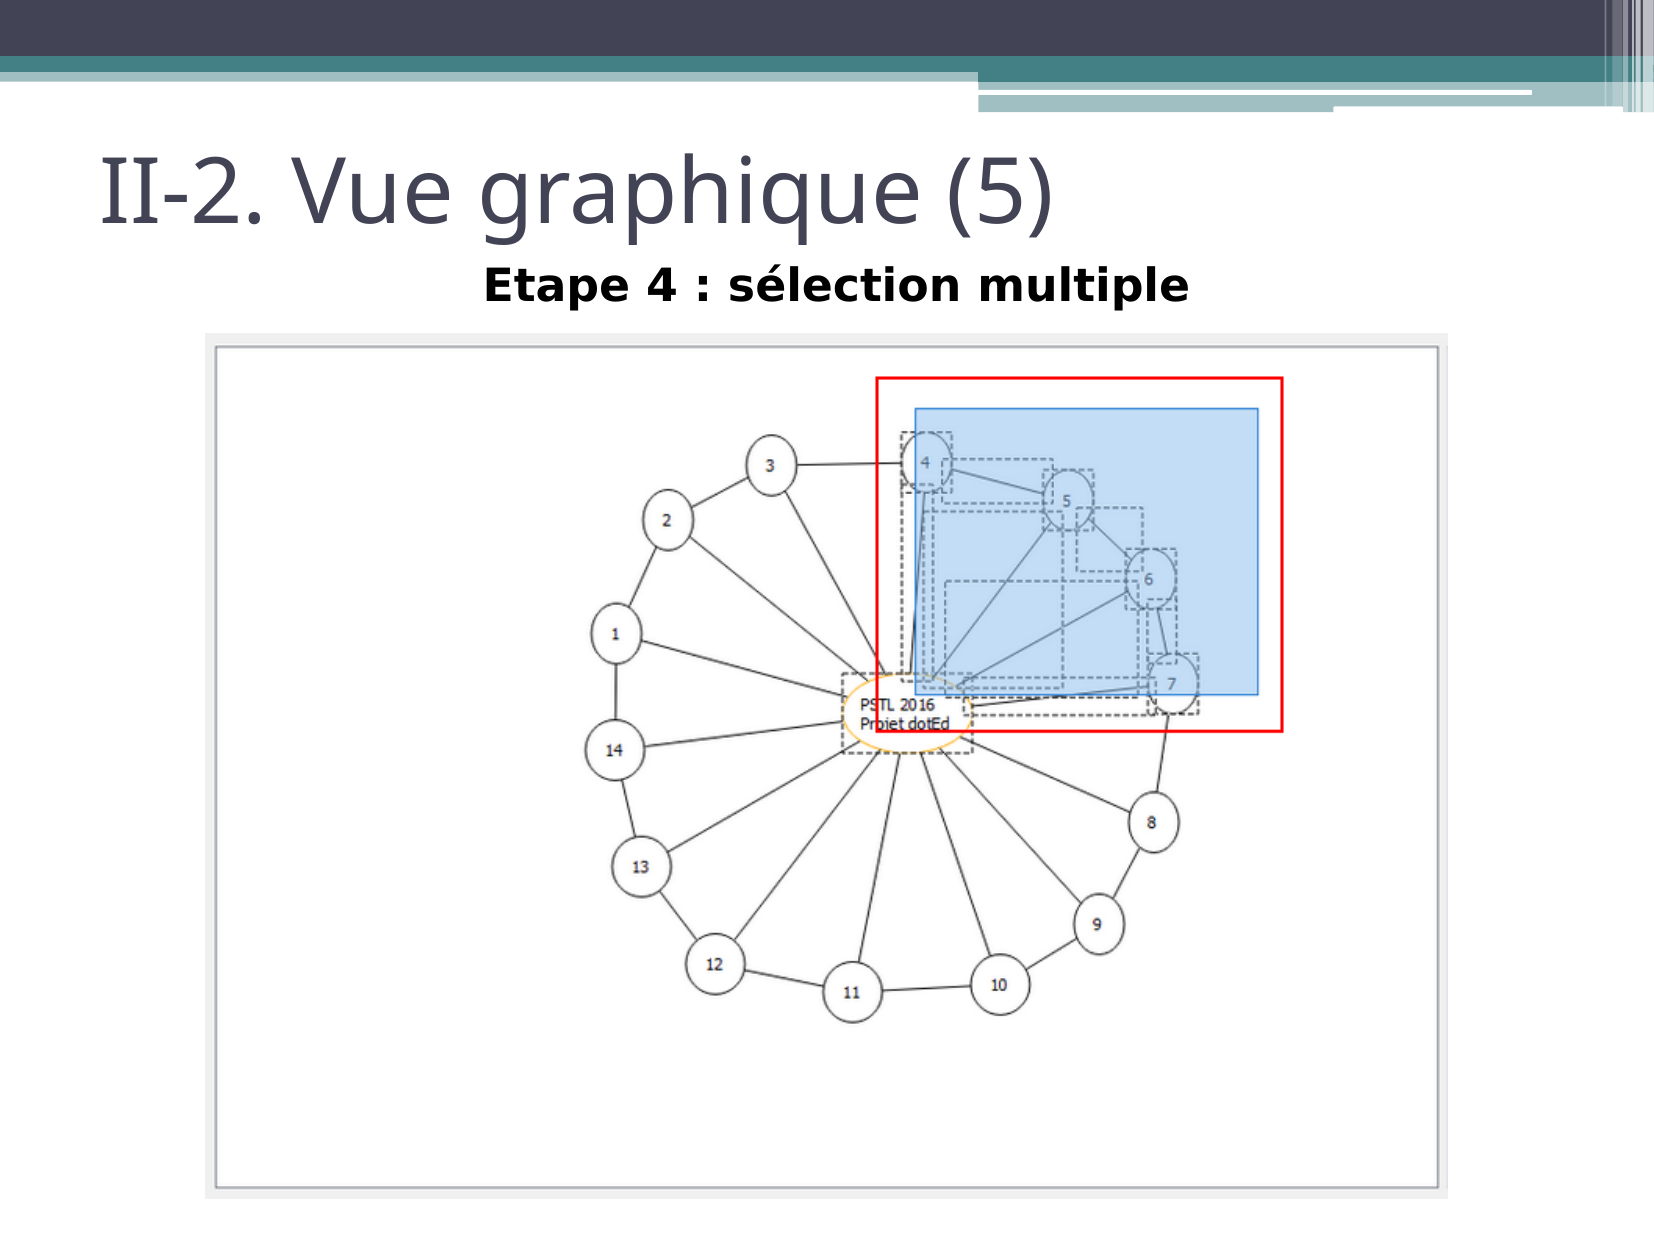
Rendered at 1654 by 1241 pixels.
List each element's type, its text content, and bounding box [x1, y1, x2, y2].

text_box Etape 4 : sélection multiple [82, 247, 1571, 1064]
text_box [1185, 1129, 1571, 1216]
title II-2. Vue graphique (5) [82, 123, 1264, 242]
picture [205, 333, 1448, 1199]
